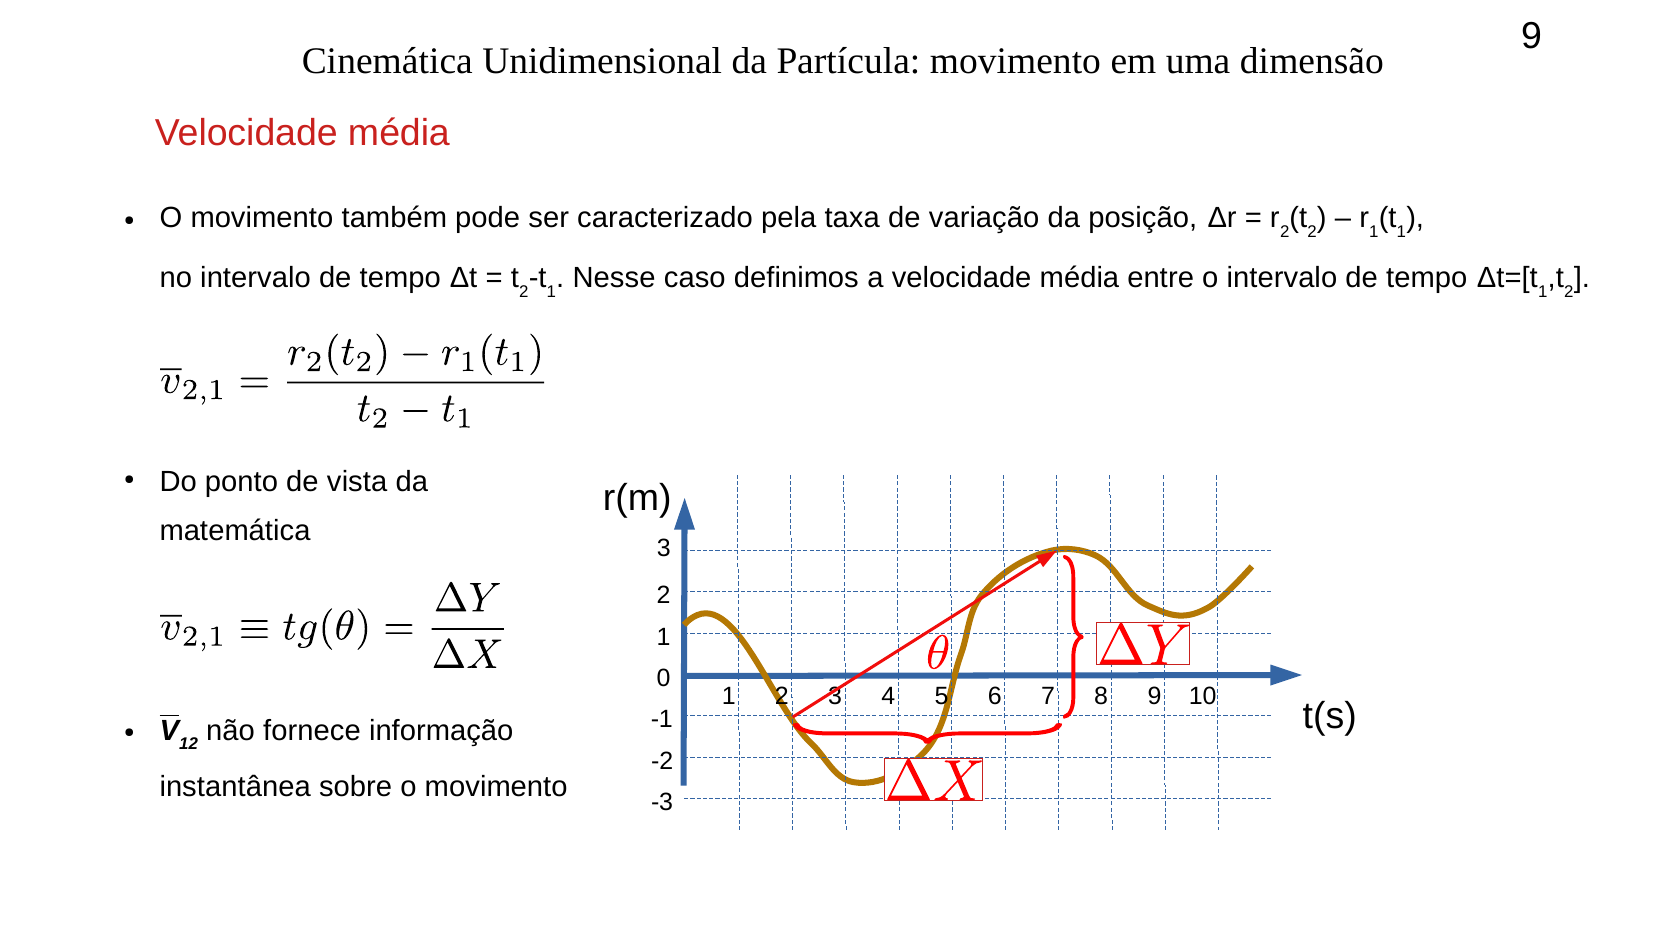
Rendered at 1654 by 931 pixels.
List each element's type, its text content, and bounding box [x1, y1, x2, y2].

text_box 2 [760, 674, 804, 717]
picture [782, 548, 1086, 746]
text_box r(m) [588, 468, 687, 526]
text_box 9 [1132, 674, 1174, 718]
picture [1096, 622, 1190, 665]
text_box <number> [1506, 7, 1654, 78]
text_box Velocidade média [140, 103, 465, 161]
text_box 0 [641, 656, 686, 697]
text_box O movimento também pode ser caracterizado pela taxa de variação da posição, Δr = r2(t2) – r1(t1), no intervalo de tempo Δt = t2-t1. Nesse caso definimos a velocidade média entre o intervalo de tempo Δt=[t1,t2]. Do ponto de vista da matemática V12 não fornece informação instantânea sobre o movimento [109, 174, 1608, 860]
text_box 3 [813, 679, 858, 716]
text_box 10 [1174, 674, 1232, 718]
text_box 7 [1026, 674, 1056, 716]
text_box 5 [919, 674, 964, 716]
text_box -3 [636, 780, 689, 824]
chart [771, 437, 890, 497]
text_box -1 [636, 697, 689, 739]
text_box 1 [641, 617, 686, 656]
text_box [1230, 530, 1375, 619]
text_box t(s) [1287, 686, 1372, 744]
picture [158, 332, 546, 430]
text_box 3 [642, 526, 686, 570]
text_box Cinemática Unidimensional da Partícula: movimento em uma dimensão [287, 11, 1401, 89]
text_box 4 [866, 674, 911, 716]
picture [158, 580, 506, 670]
text_box 2 [641, 573, 686, 617]
text_box 3 [813, 674, 856, 701]
text_box 8 [1086, 674, 1124, 718]
picture [925, 634, 949, 670]
text_box -2 [636, 739, 689, 780]
picture [884, 758, 983, 801]
text_box 1 [707, 674, 751, 717]
text_box 6 [973, 674, 1017, 716]
